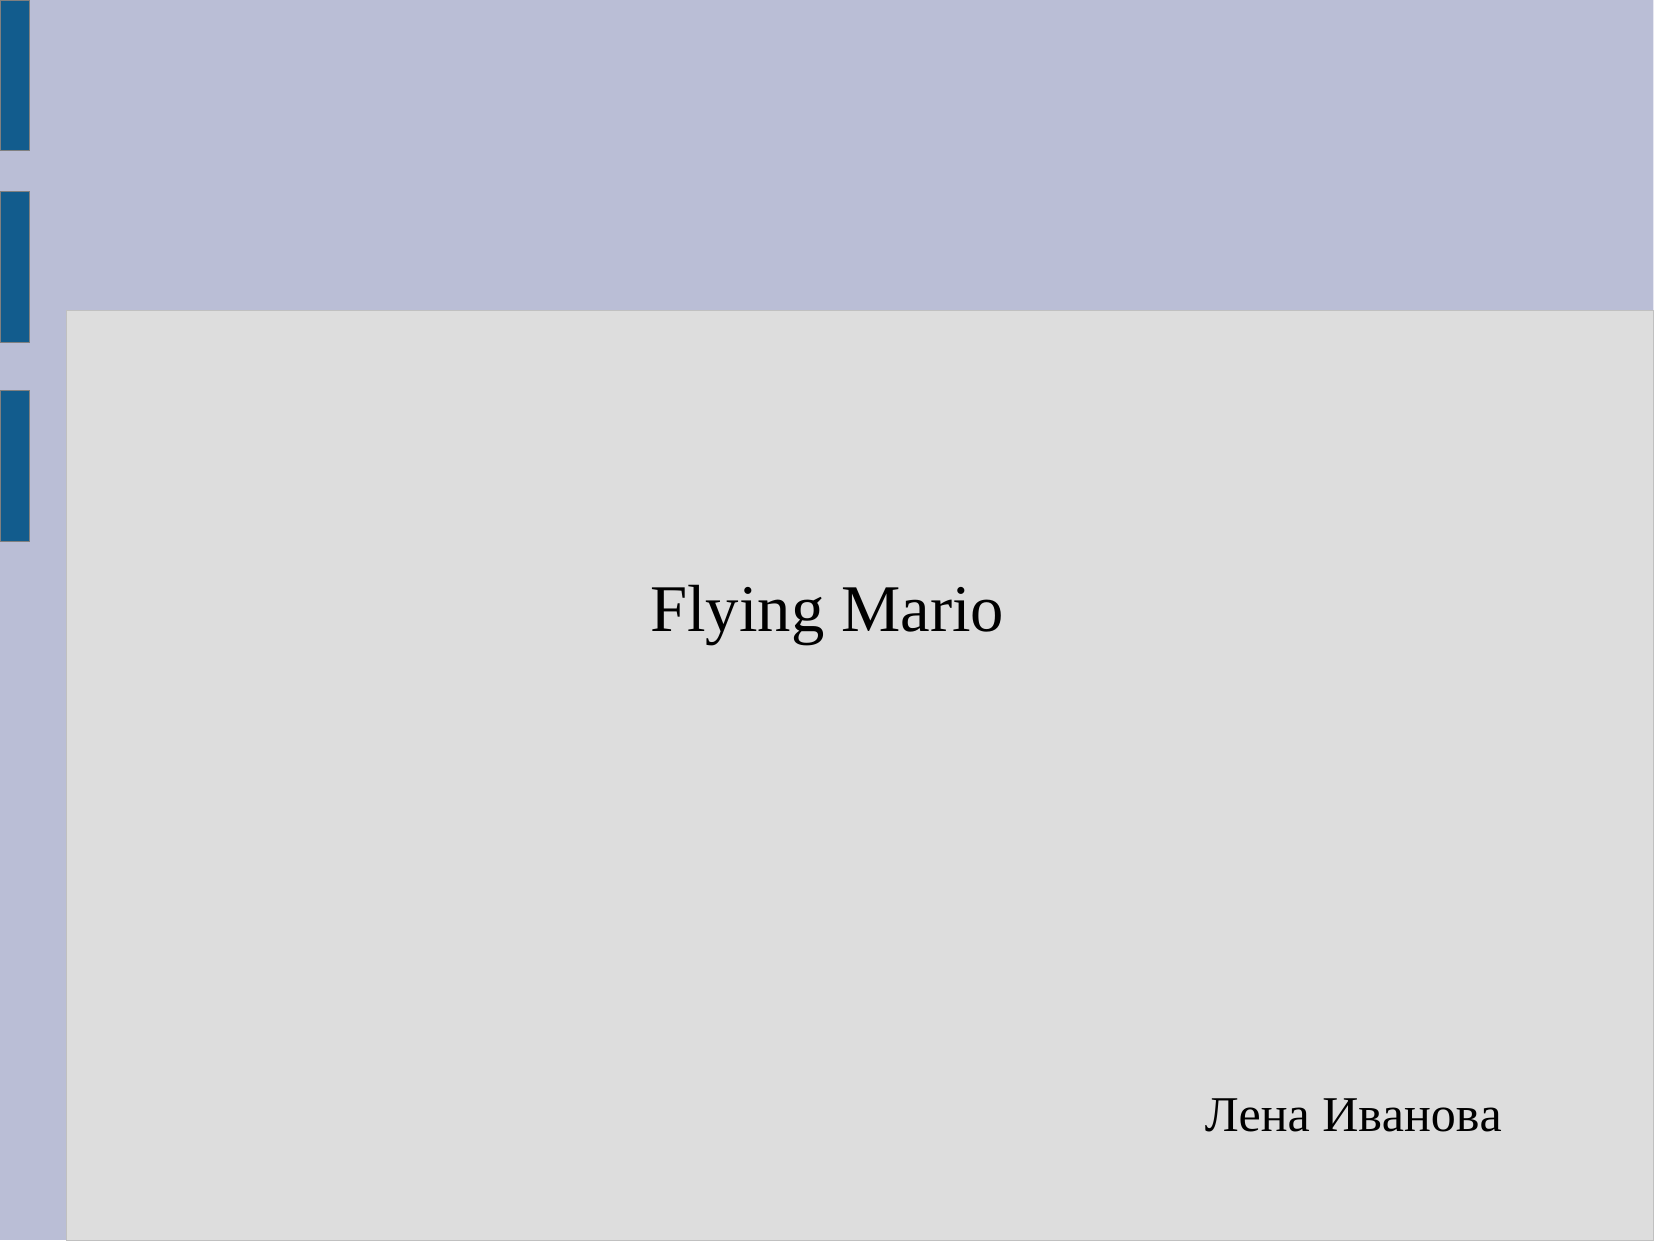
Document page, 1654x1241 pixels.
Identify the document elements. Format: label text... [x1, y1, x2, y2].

text_box Лена Иванова [1204, 1086, 1502, 1144]
subtitle Flying Mario [121, 244, 1534, 973]
